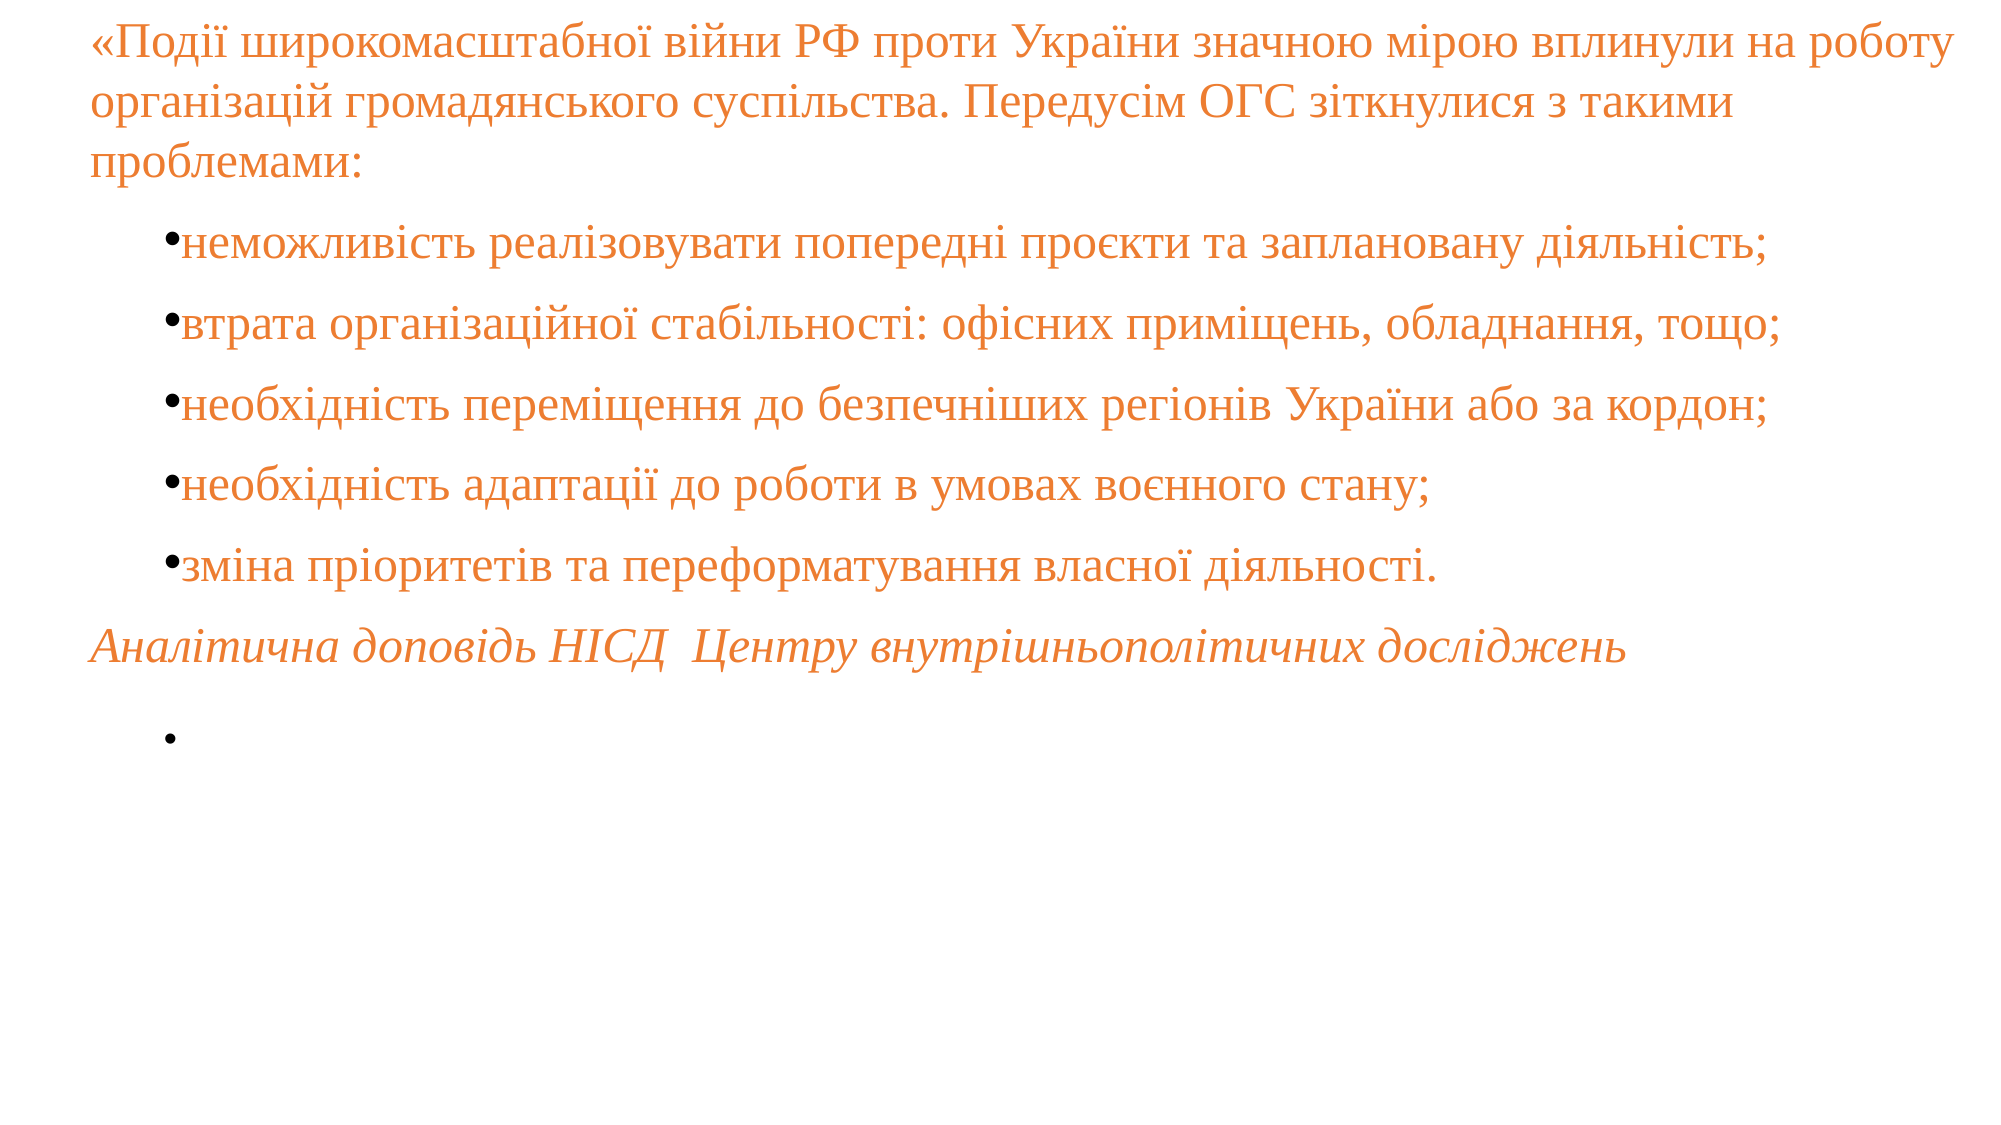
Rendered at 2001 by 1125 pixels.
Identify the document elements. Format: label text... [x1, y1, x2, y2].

list «Події широкомасштабної війни РФ проти України значною мірою вплинули на роботу організацій громадянського суспільства. Передусім ОГС зіткнулися з такими проблемами: неможливість реалізовувати попередні проєкти та заплановану діяльність; втрата організаційної стабільності: офісних приміщень, обладнання, тощо; необхідність переміщення до безпечніших регіонів України або за кордон; необхідність адаптації до роботи в умовах воєнного стану; зміна пріоритетів та переформатування власної діяльності. Аналітична доповідь НІСД Центру внутрішньополітичних досліджень [0, 0, 1975, 1125]
